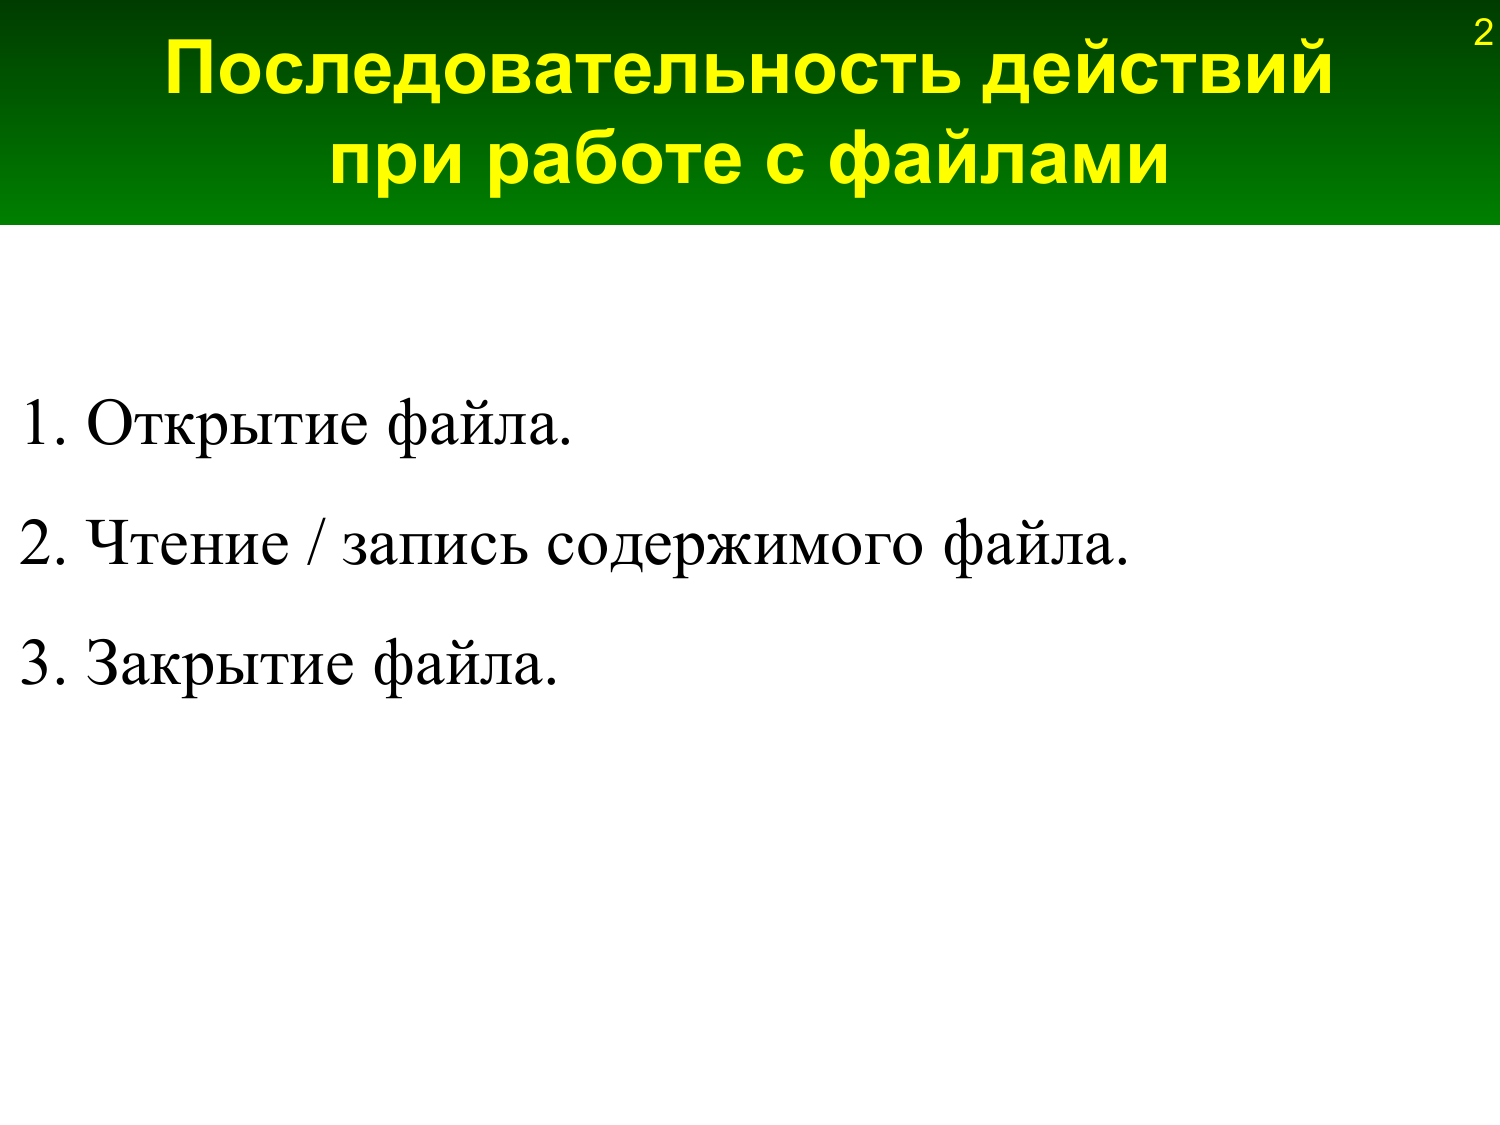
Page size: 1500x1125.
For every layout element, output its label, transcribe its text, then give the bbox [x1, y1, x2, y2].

title Последовательность действий при работе с файлами [112, 10, 1388, 207]
text_box Открытие файла. Чтение / запись содержимого файла. Закрытие файла. [19, 330, 1444, 706]
